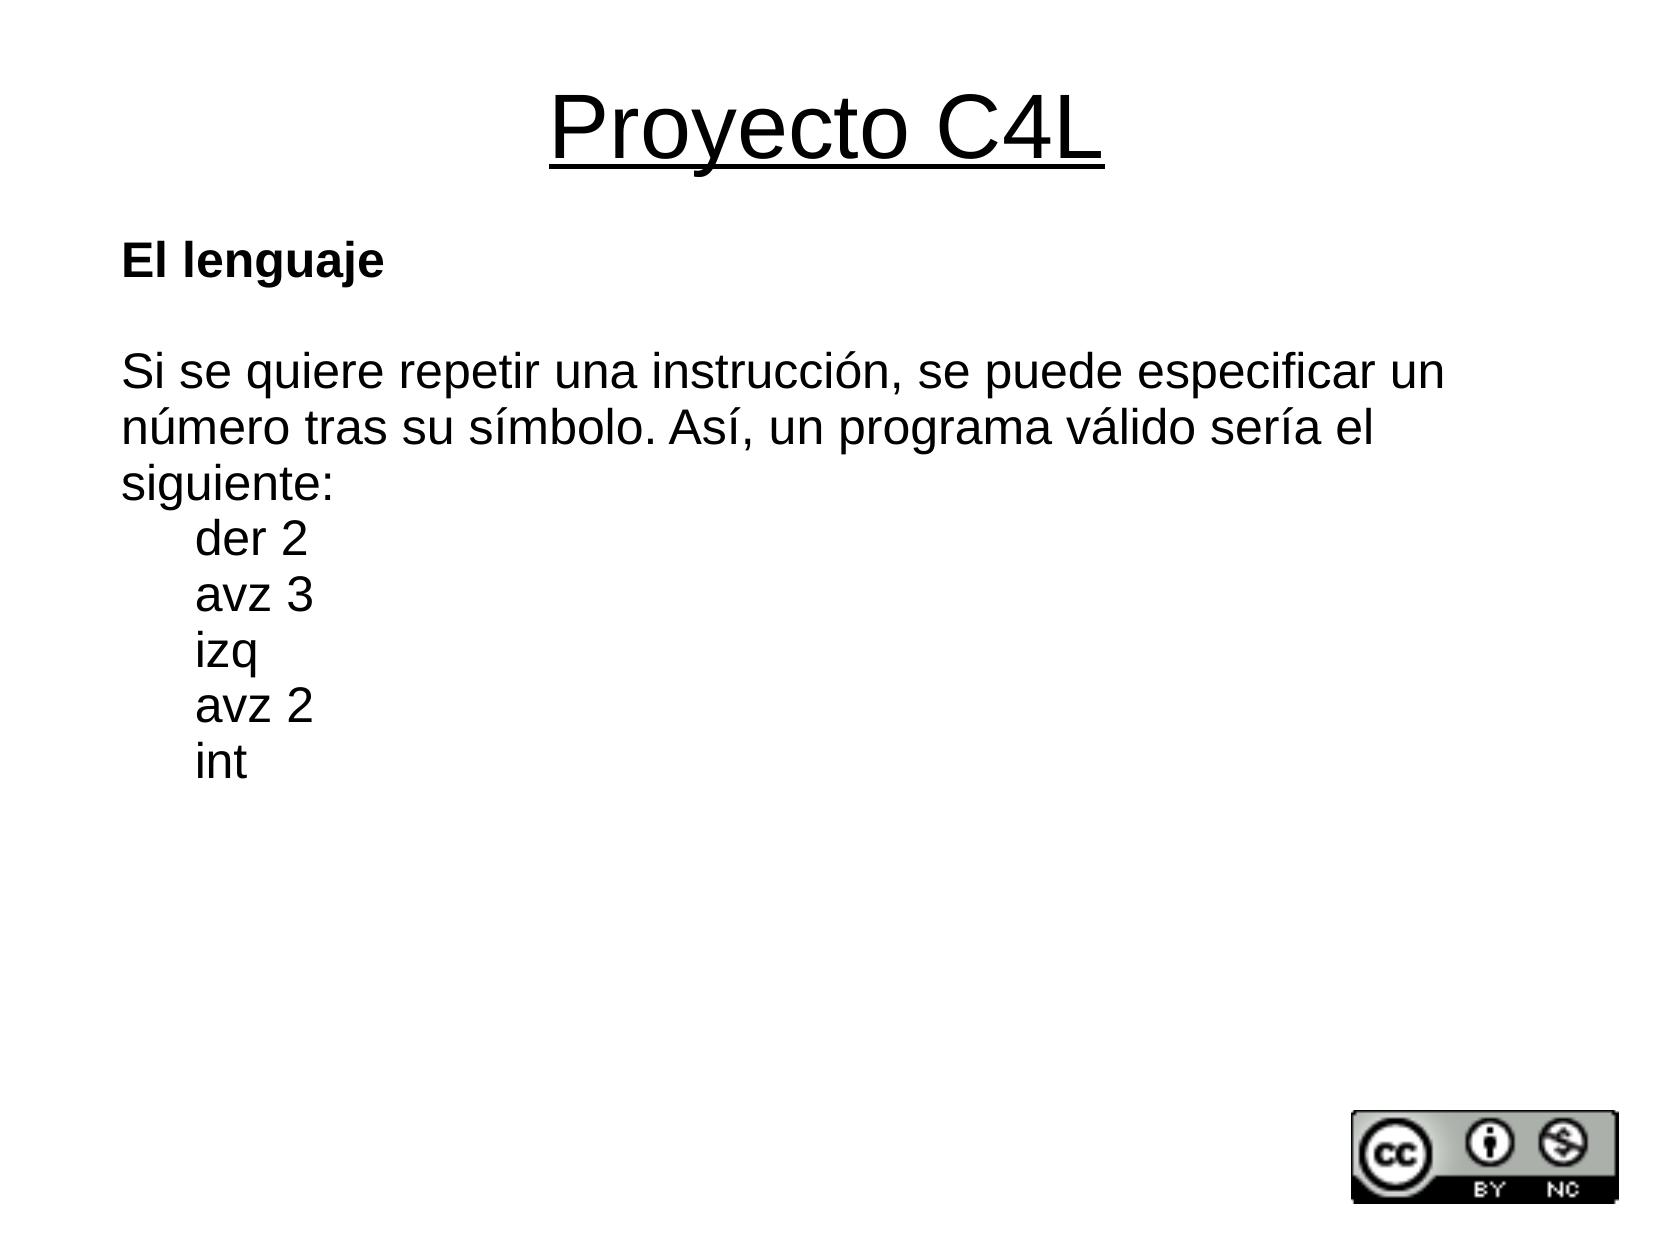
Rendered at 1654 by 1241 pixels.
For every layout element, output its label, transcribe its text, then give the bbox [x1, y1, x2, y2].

text_box El lenguaje Si se quiere repetir una instrucción, se puede especificar un número tras su símbolo. Así, un programa válido sería el siguiente: der 2 avz 3 izq avz 2 int [106, 224, 1560, 797]
title Proyecto C4L [82, 23, 1571, 231]
picture [1351, 1110, 1619, 1204]
